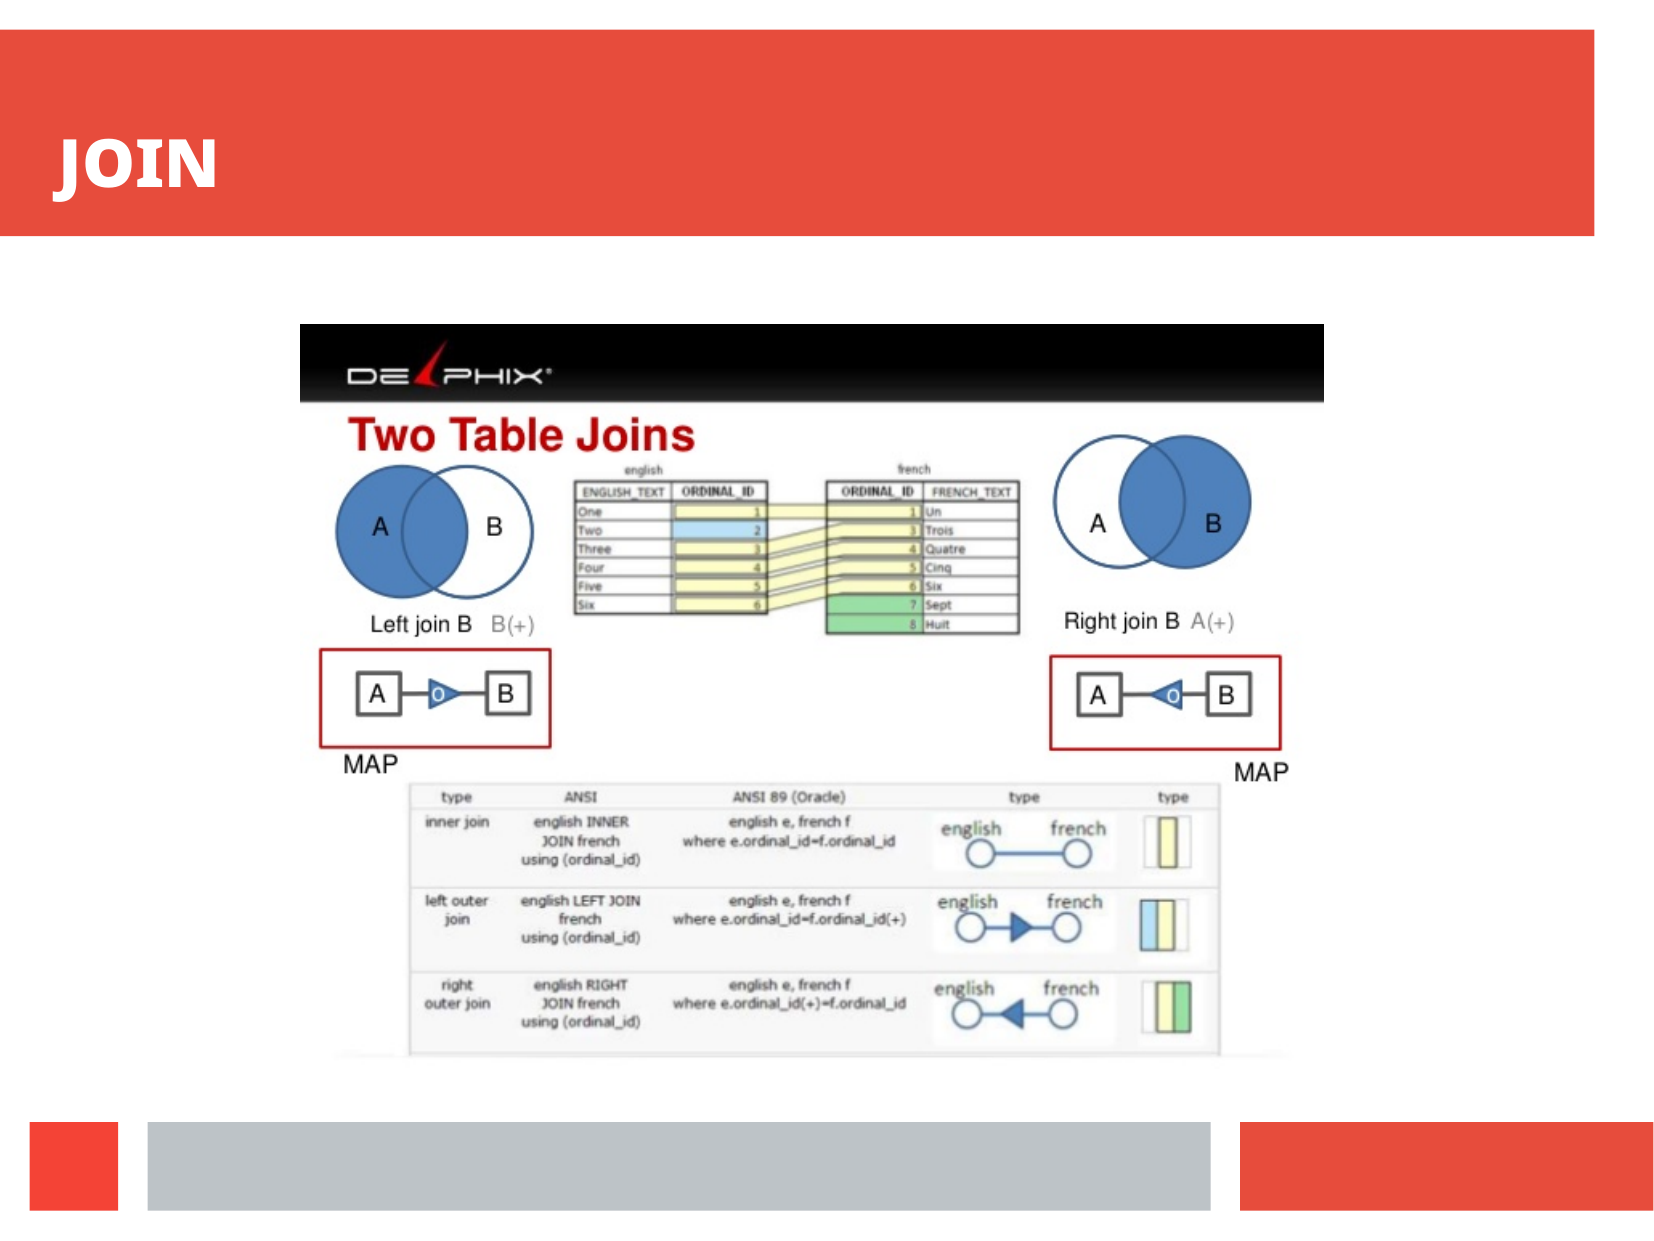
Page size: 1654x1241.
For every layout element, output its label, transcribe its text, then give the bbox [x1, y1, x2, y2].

title JOIN [59, 59, 1595, 207]
picture [300, 324, 1324, 1093]
